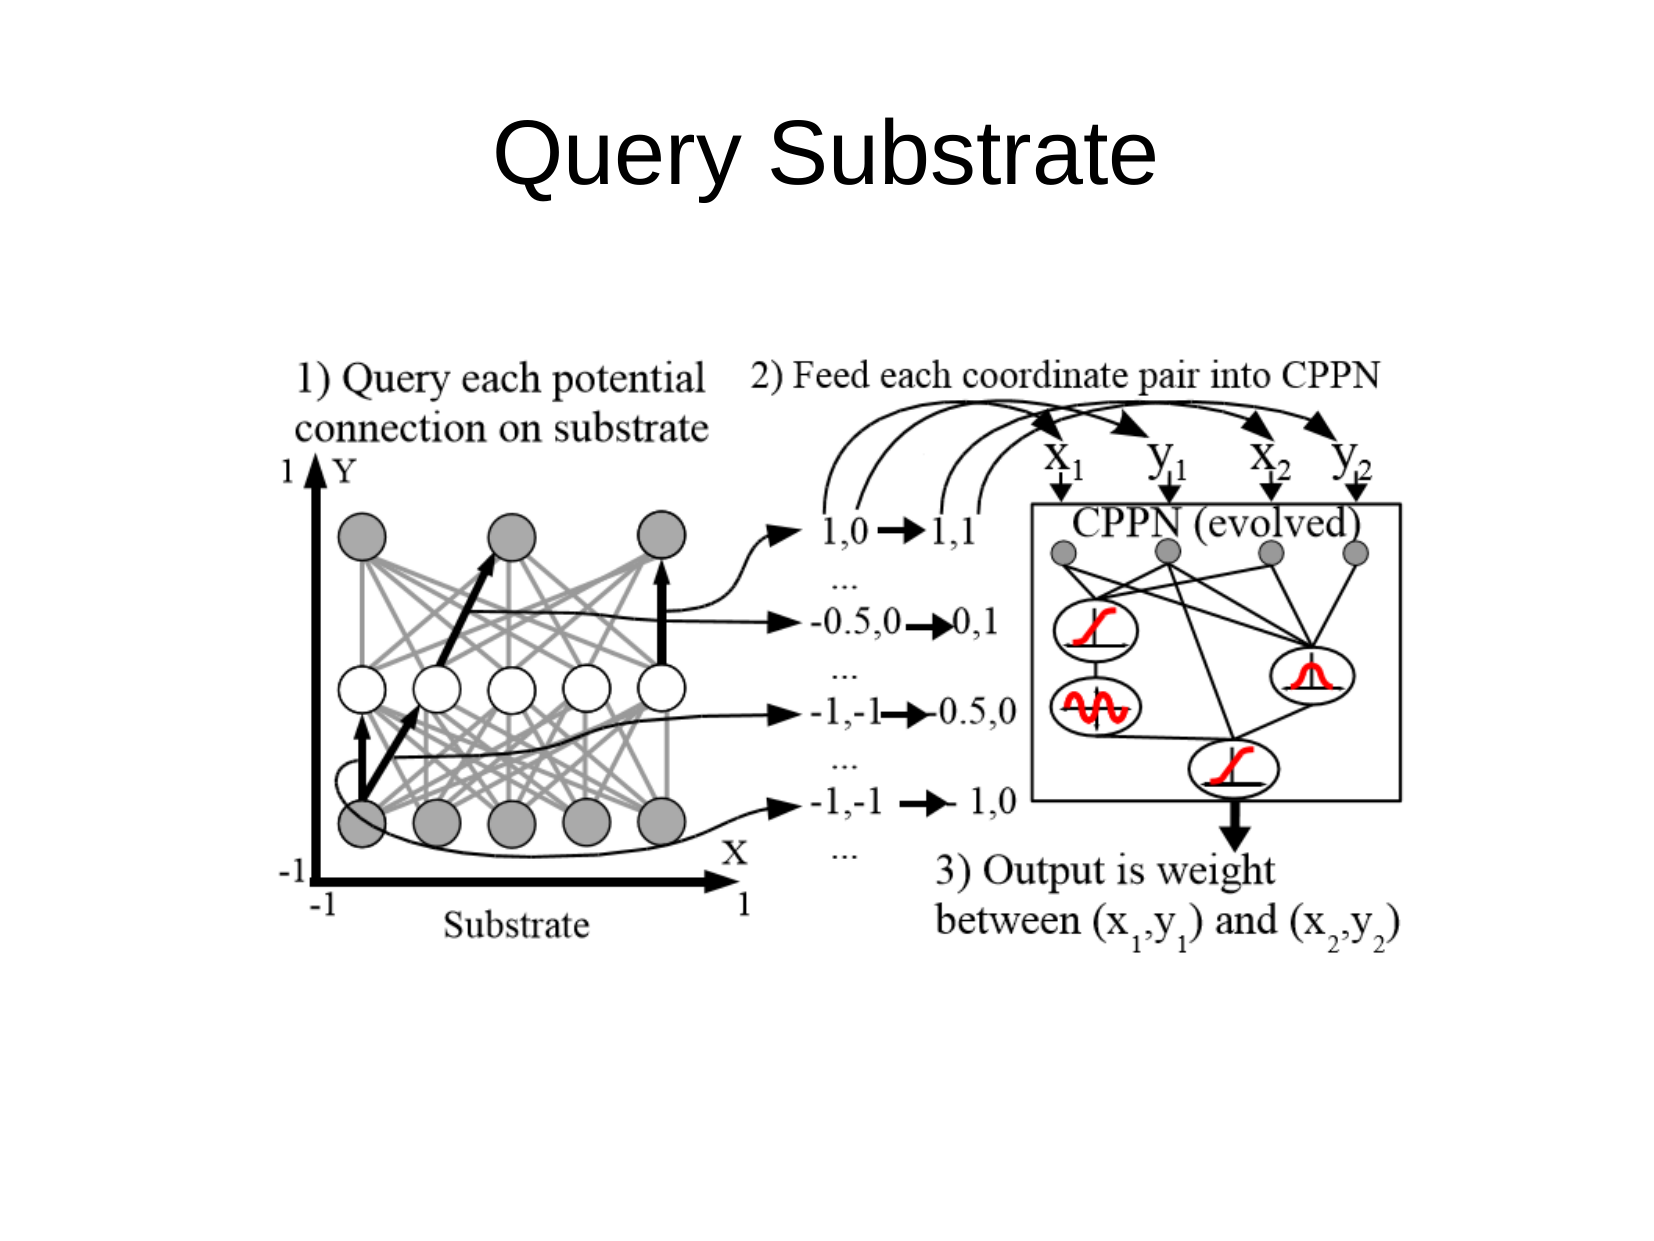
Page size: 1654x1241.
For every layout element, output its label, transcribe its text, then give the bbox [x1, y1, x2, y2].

title Query Substrate [82, 49, 1571, 257]
picture [188, 277, 1532, 981]
